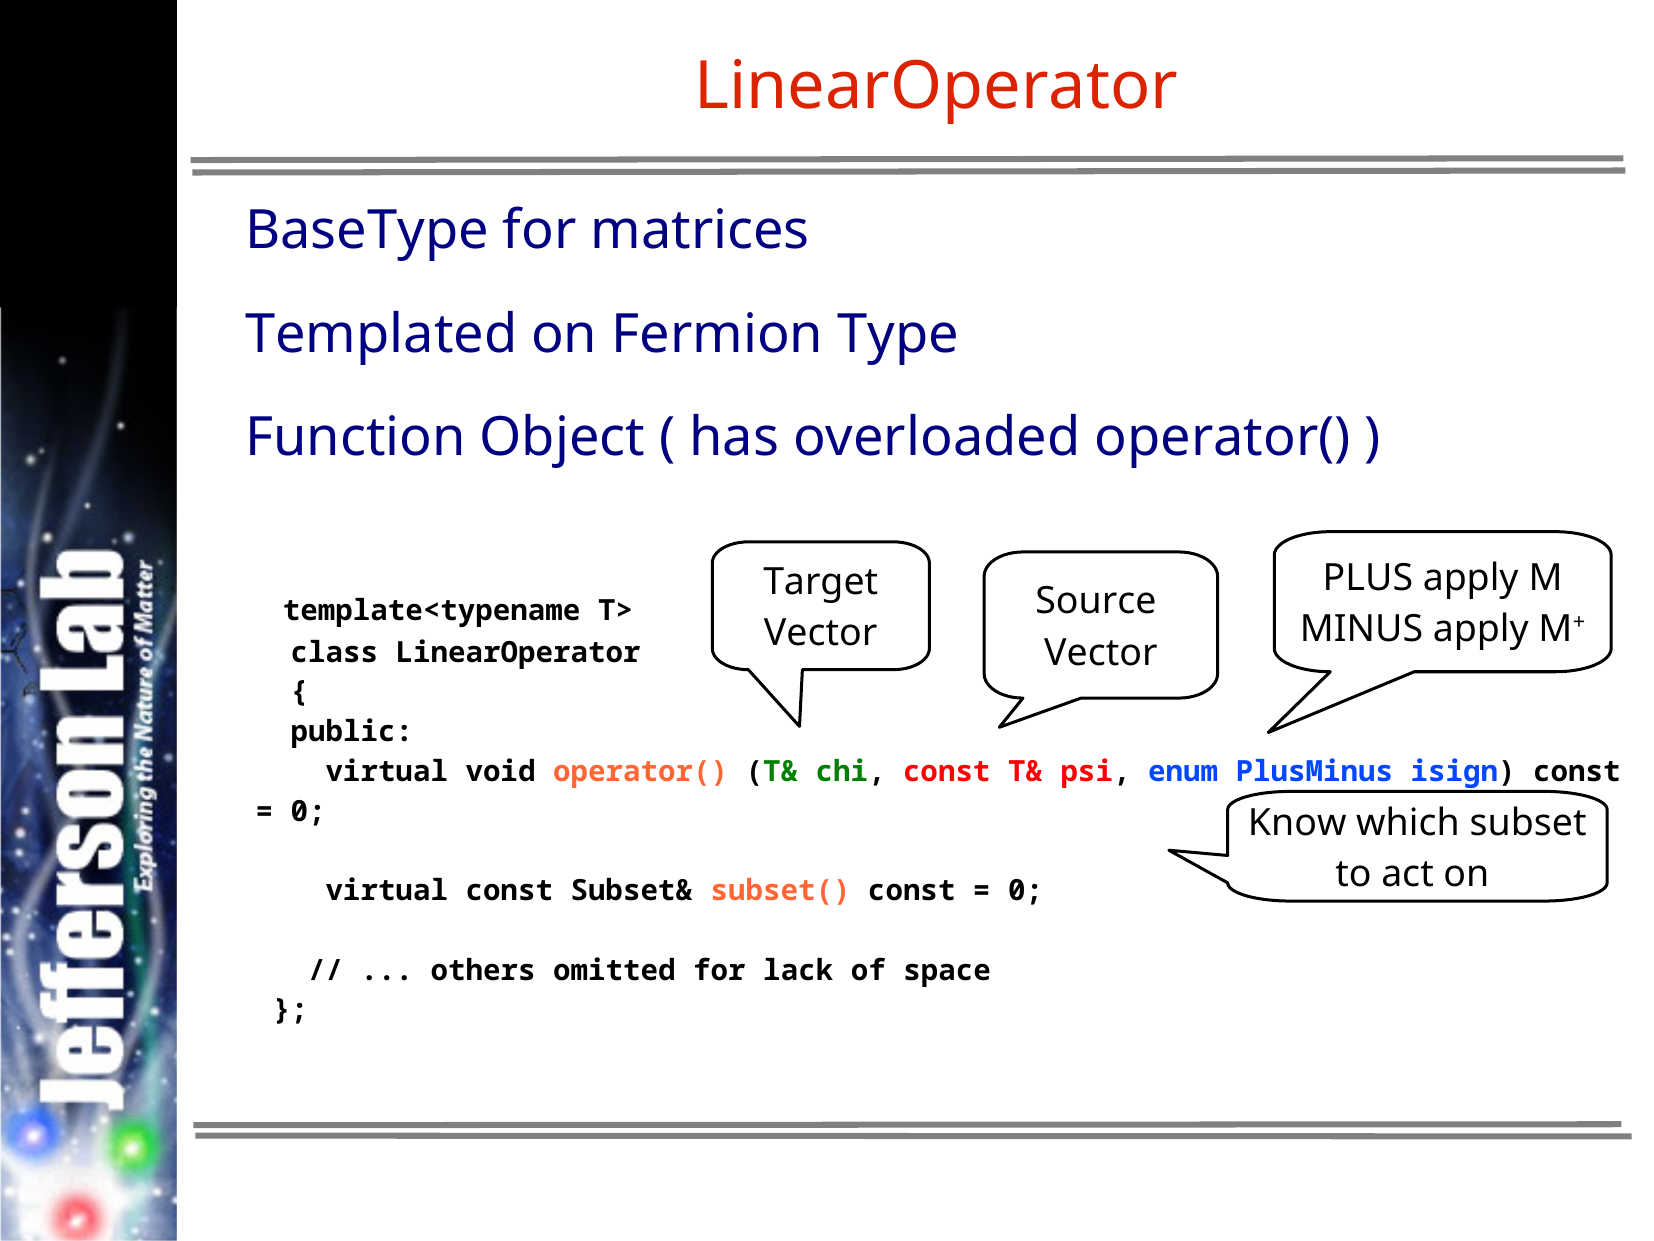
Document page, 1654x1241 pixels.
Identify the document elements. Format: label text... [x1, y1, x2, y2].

picture [2, 308, 176, 1240]
text_box PLUS apply M MINUS apply M+ [1268, 531, 1612, 733]
text_box Target Vector [712, 541, 930, 727]
text_box template<typename T> class LinearOperator { public: virtual void operator() (T& chi, const T& psi, enum PlusMinus isign) const = 0; virtual const Subset& subset() const = 0; // ... others omitted for lack of space }; [239, 571, 1654, 987]
text_box [211, 527, 1565, 601]
list BaseType for matrices Templated on Fermion Type Function Object ( has overloaded operator() ) [227, 190, 1628, 516]
title LinearOperator [235, 17, 1638, 149]
text_box Source Vector [984, 551, 1218, 728]
text_box Know which subset to act on [1168, 791, 1608, 902]
